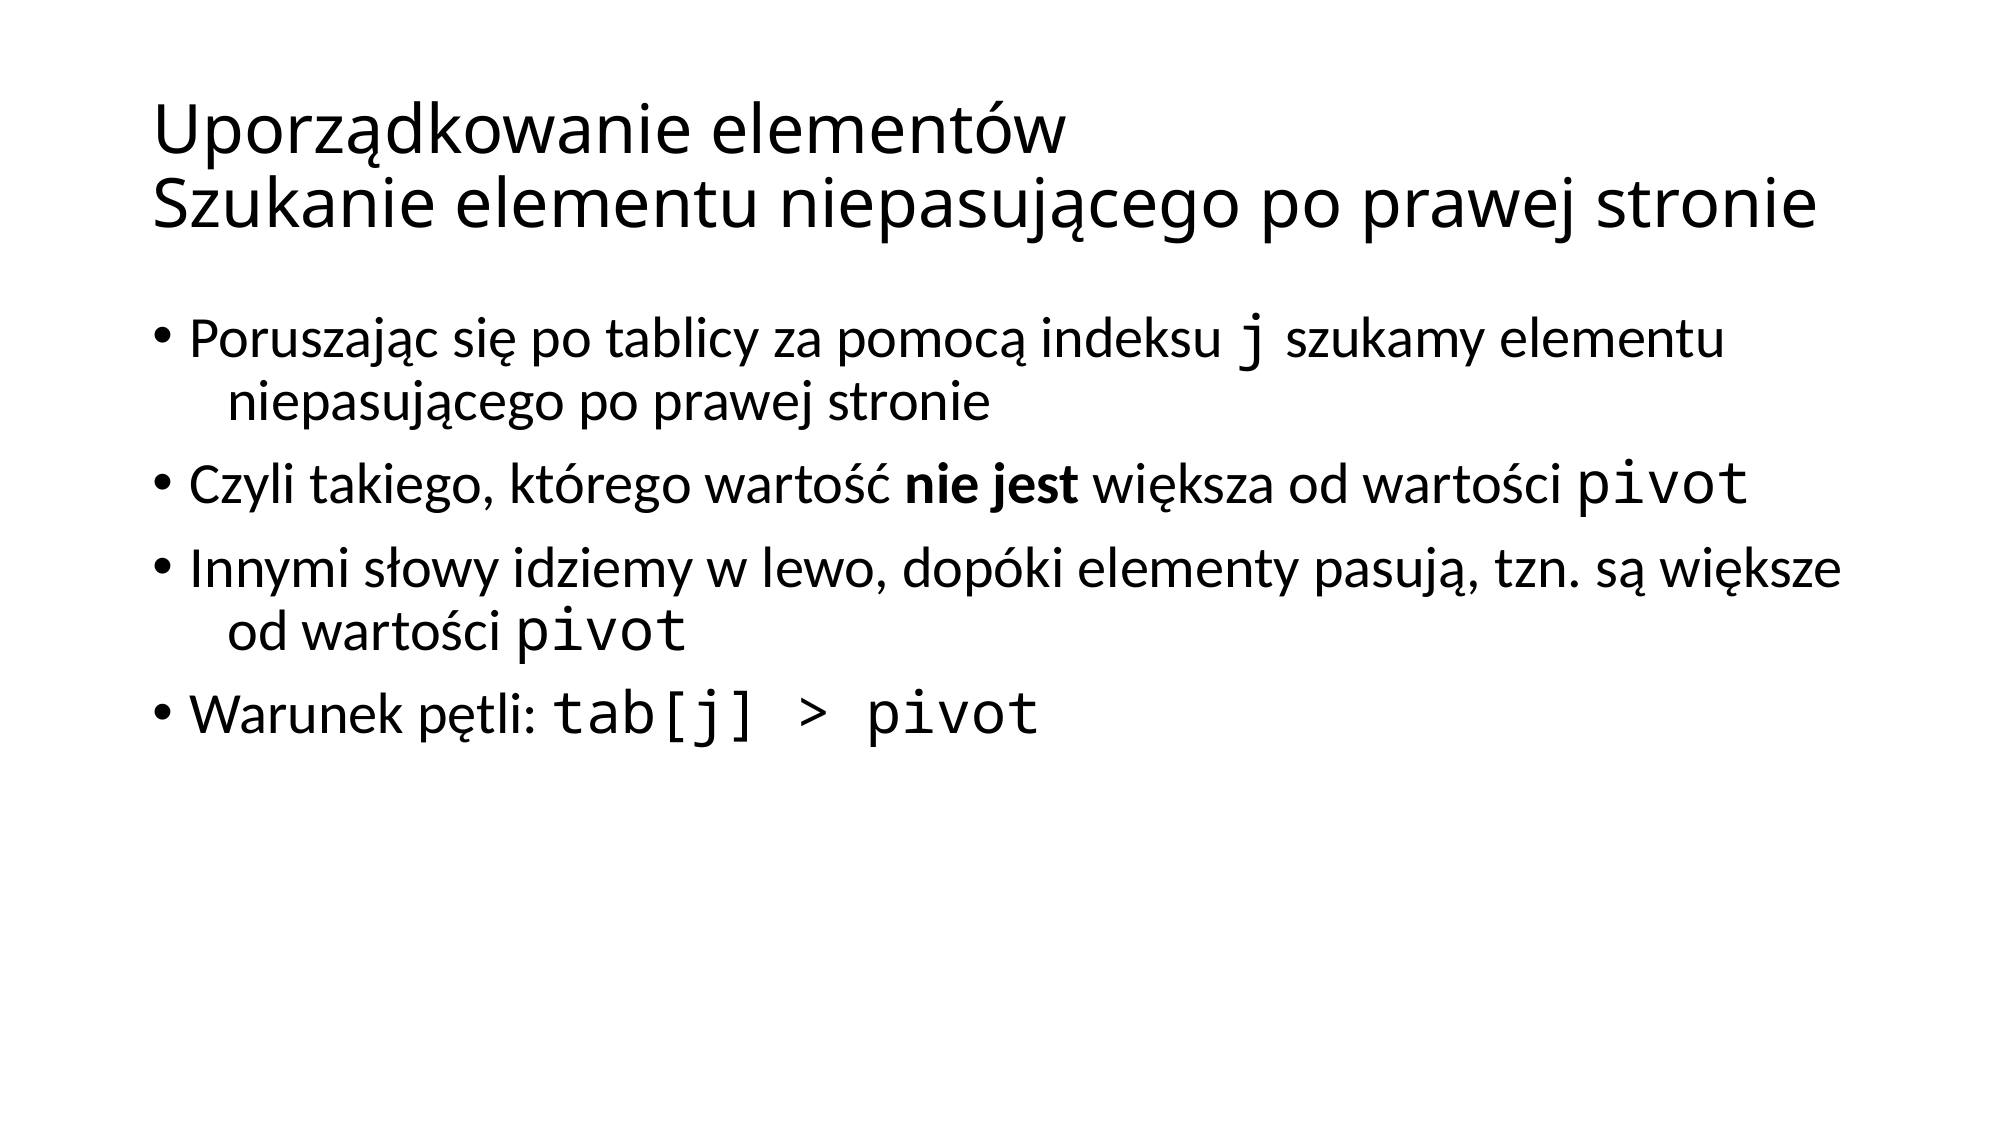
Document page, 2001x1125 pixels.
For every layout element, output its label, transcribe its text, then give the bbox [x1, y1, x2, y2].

title Uporządkowanie elementów Szukanie elementu niepasującego po prawej stronie [137, 59, 1863, 278]
list Poruszając się po tablicy za pomocą indeksu j szukamy elementu niepasującego po prawej stronie Czyli takiego, którego wartość nie jest większa od wartości pivot Innymi słowy idziemy w lewo, dopóki elementy pasują, tzn. są większe od wartości pivot Warunek pętli: tab[j] > pivot [137, 299, 1863, 1014]
